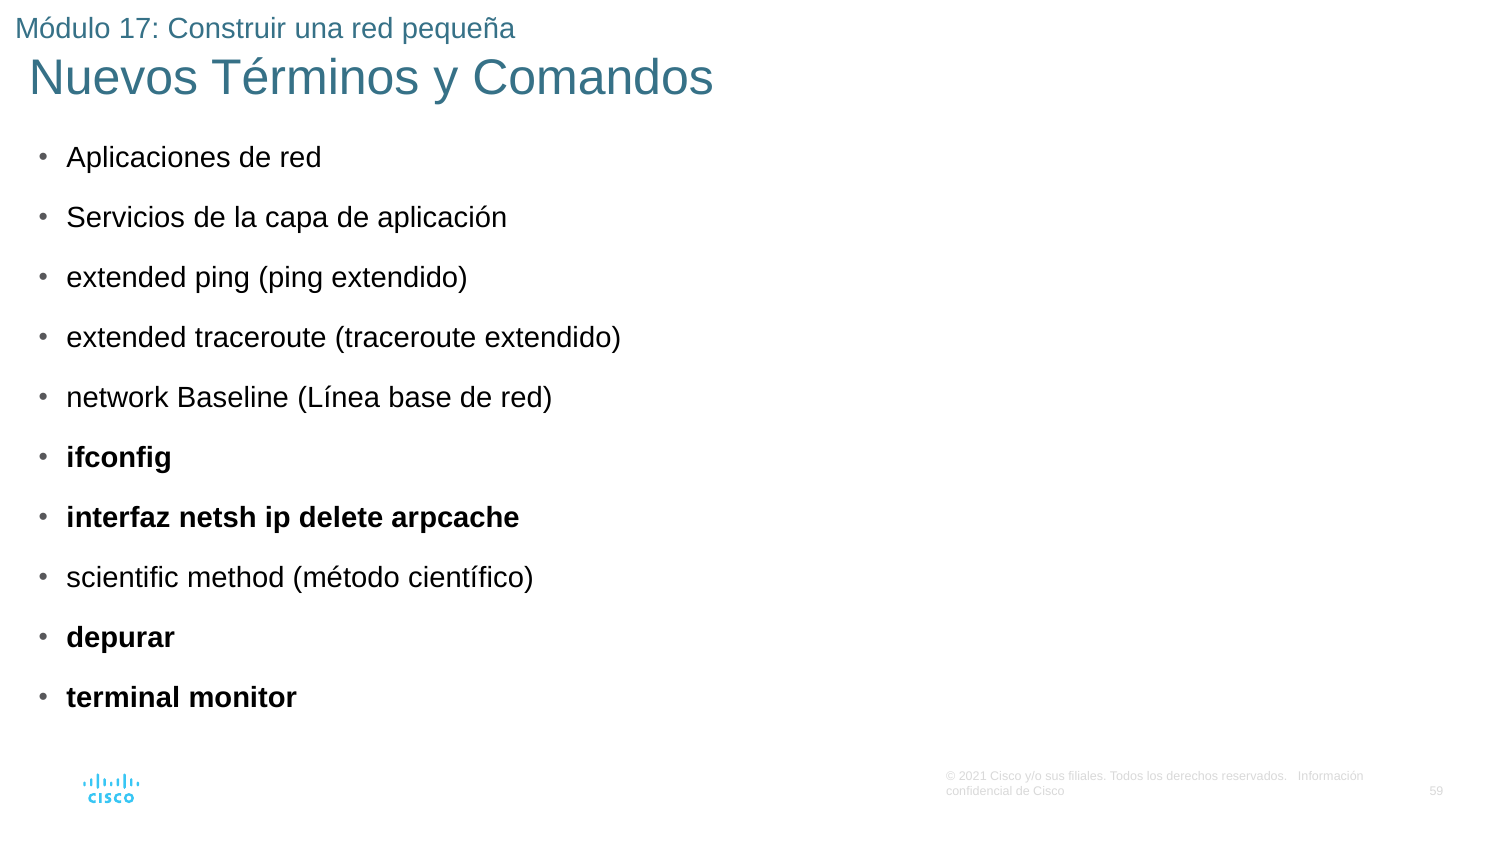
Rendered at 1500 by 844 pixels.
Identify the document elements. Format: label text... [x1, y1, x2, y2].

list Aplicaciones de red Servicios de la capa de aplicación extended ping (ping extendido) extended traceroute (traceroute extendido) network Baseline (Línea base de red) ifconfig interfaz netsh ip delete arpcache scientific method (método científico) depurar terminal monitor [23, 131, 750, 813]
title Módulo 17: Construir una red pequeña Nuevos Términos y Comandos [0, 6, 1500, 107]
